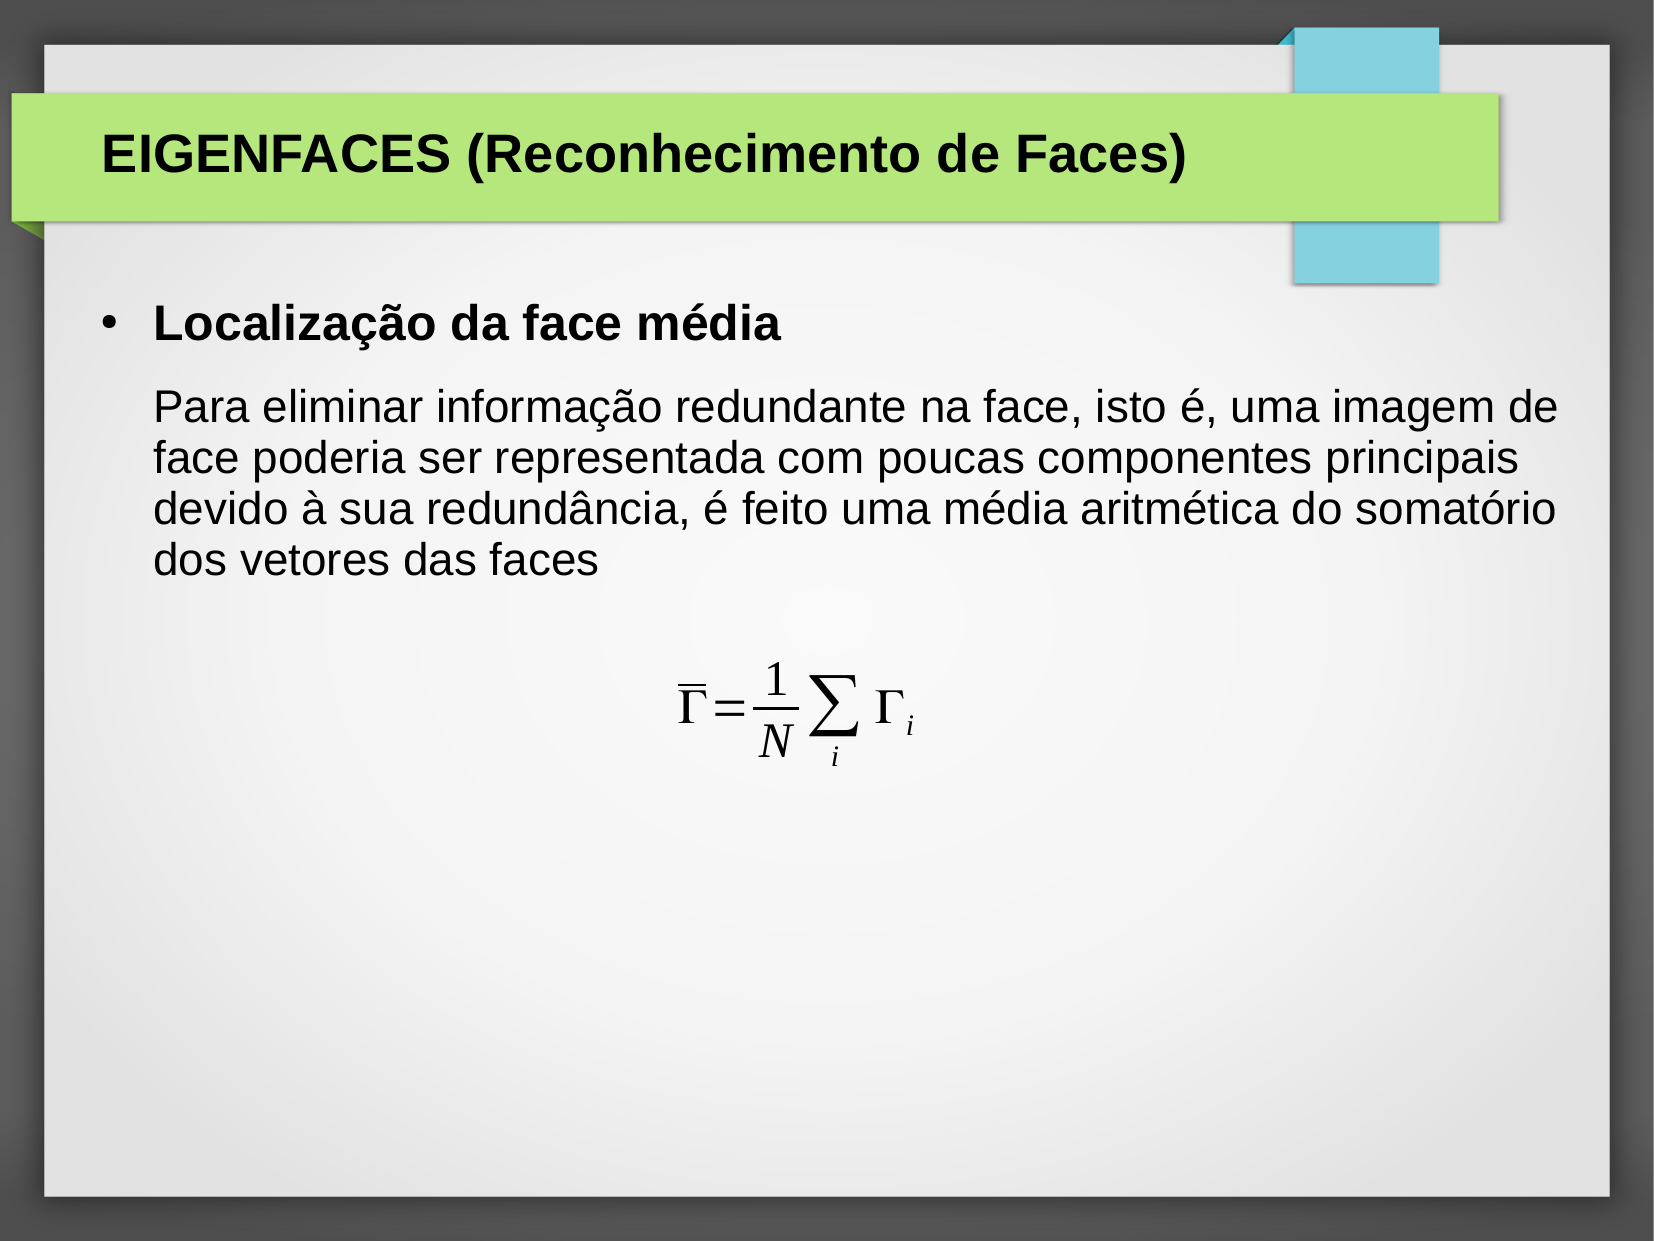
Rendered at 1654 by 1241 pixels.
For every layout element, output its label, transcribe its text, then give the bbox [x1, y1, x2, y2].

list Localização da face média Para eliminar informação redundante na face, isto é, uma imagem de face poderia ser representada com poucas componentes principais devido à sua redundância, é feito uma média aritmética do somatório dos vetores das faces [82, 295, 1571, 1015]
chart [669, 649, 922, 774]
title EIGENFACES (Reconhecimento de Faces) [82, 94, 1264, 213]
picture [0, 0, 1654, 1241]
